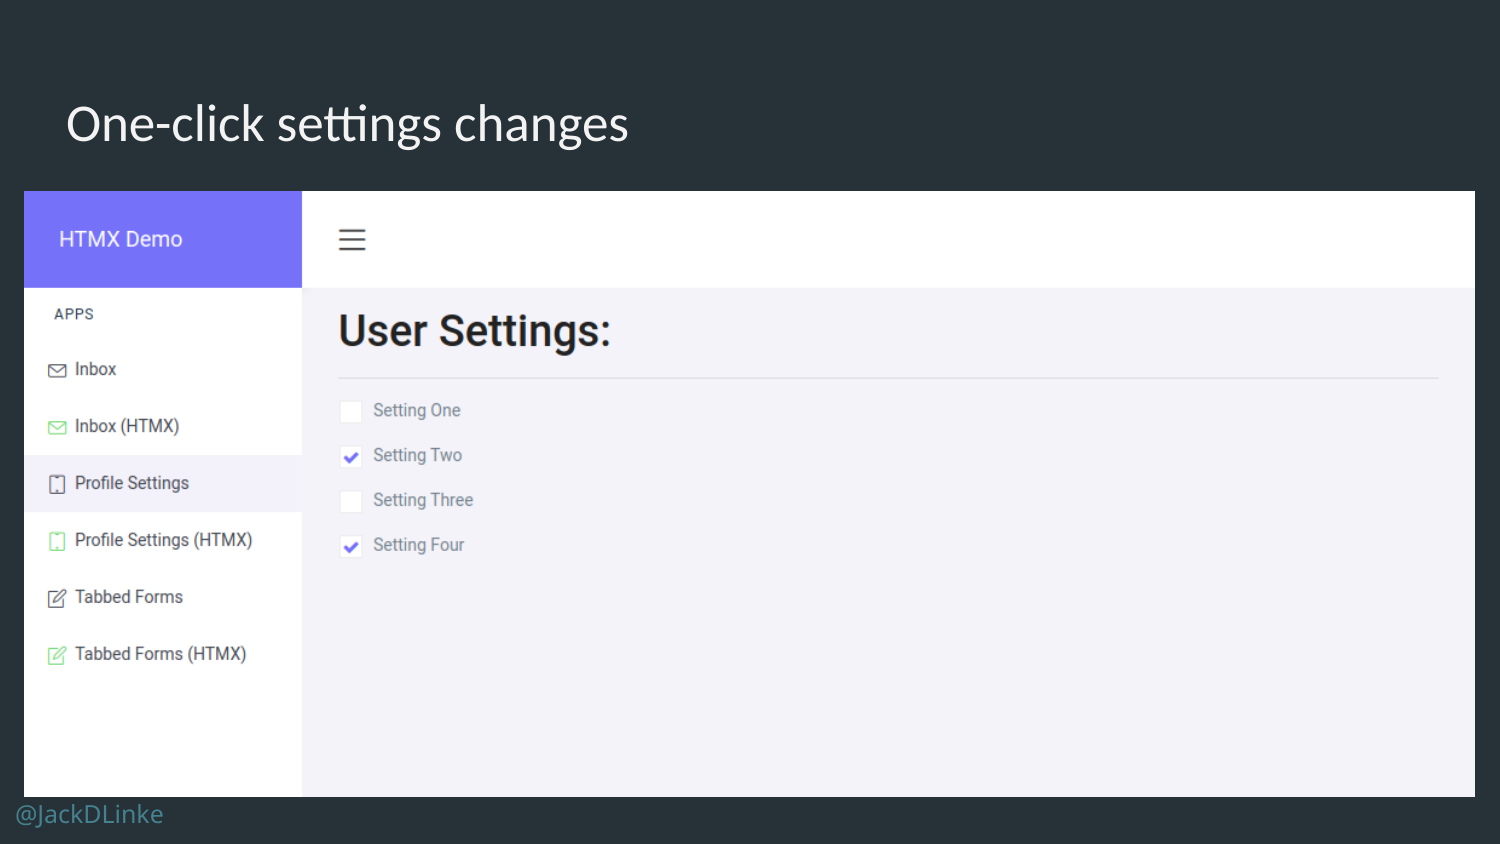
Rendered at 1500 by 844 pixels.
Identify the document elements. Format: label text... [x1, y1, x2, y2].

title One-click settings changes [51, 72, 1449, 167]
picture [24, 191, 1475, 797]
